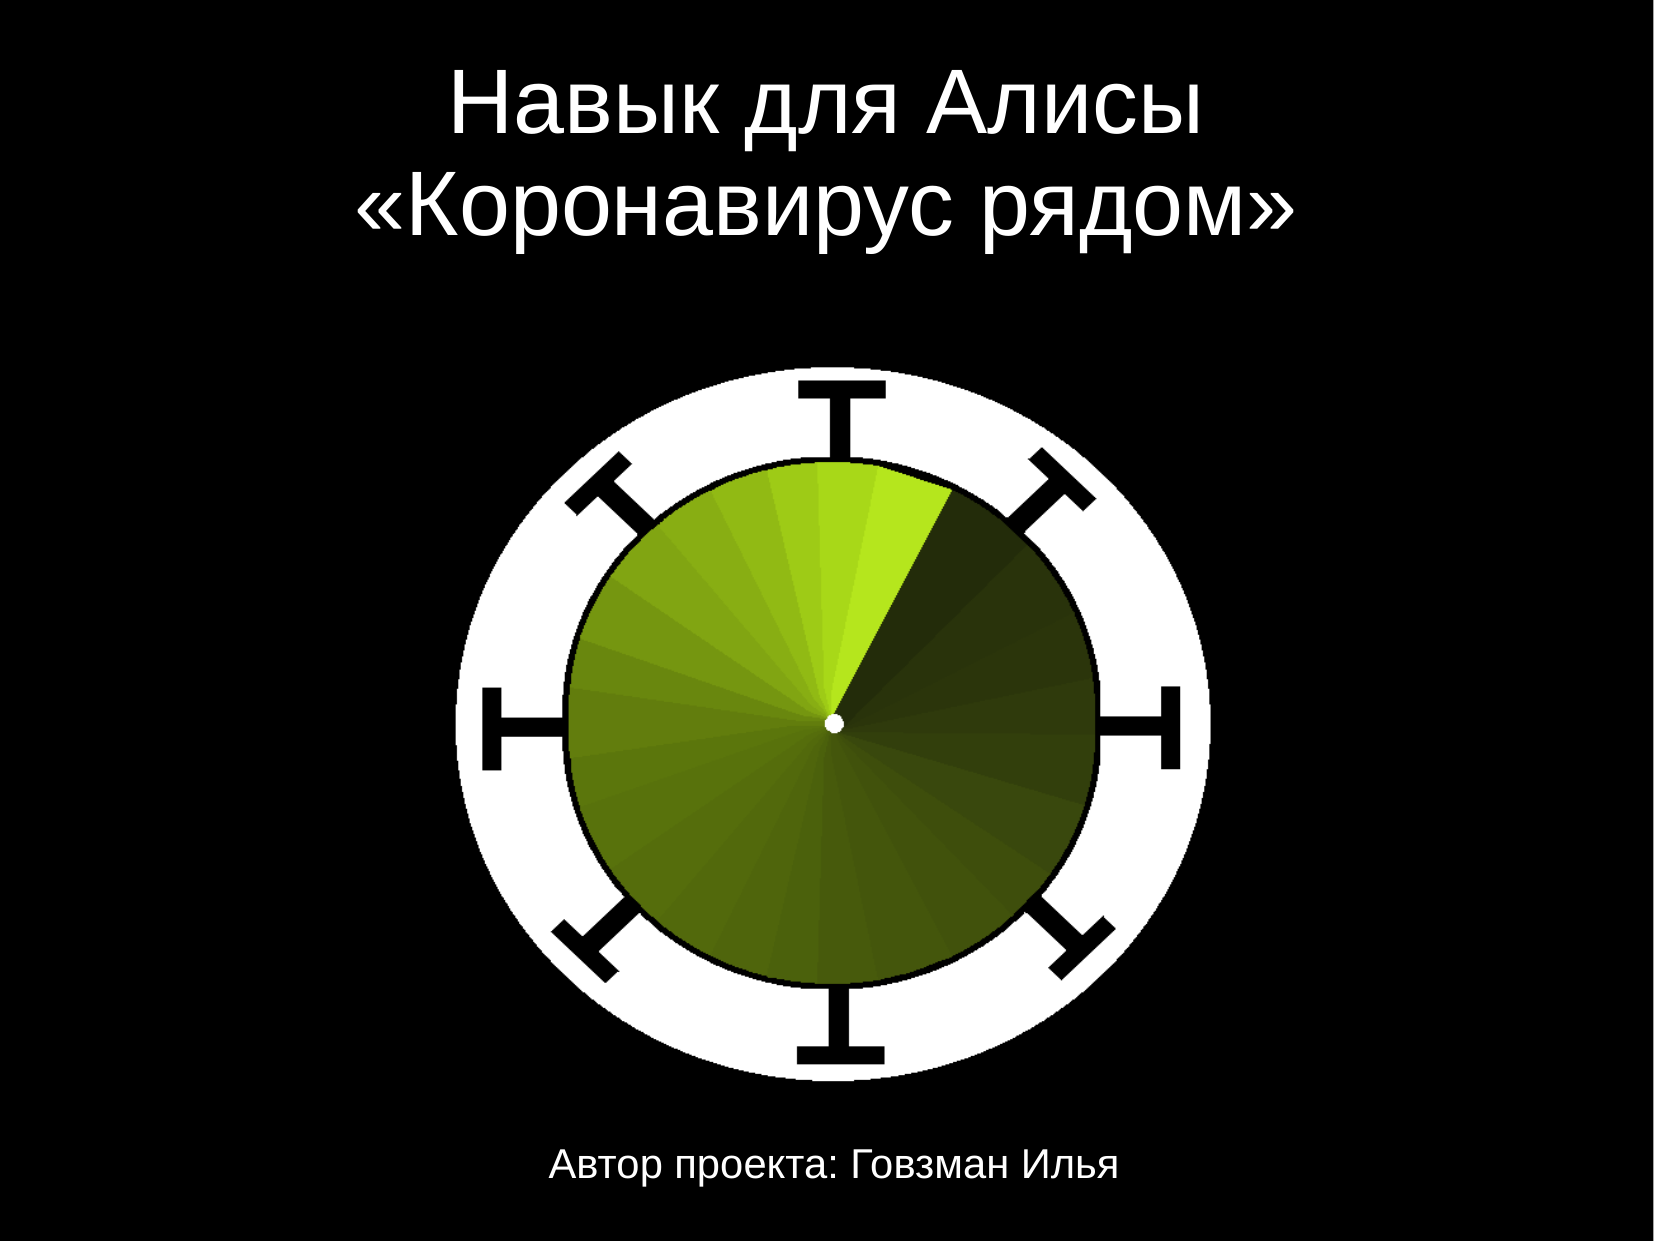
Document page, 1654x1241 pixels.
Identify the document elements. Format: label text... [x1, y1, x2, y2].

title Навык для Алисы «Коронавирус рядом» [82, 49, 1571, 257]
text_box [0, 0, 1654, 1241]
text_box Автор проекта: Говзман Илья [533, 1133, 1134, 1196]
picture [400, 317, 1264, 1134]
